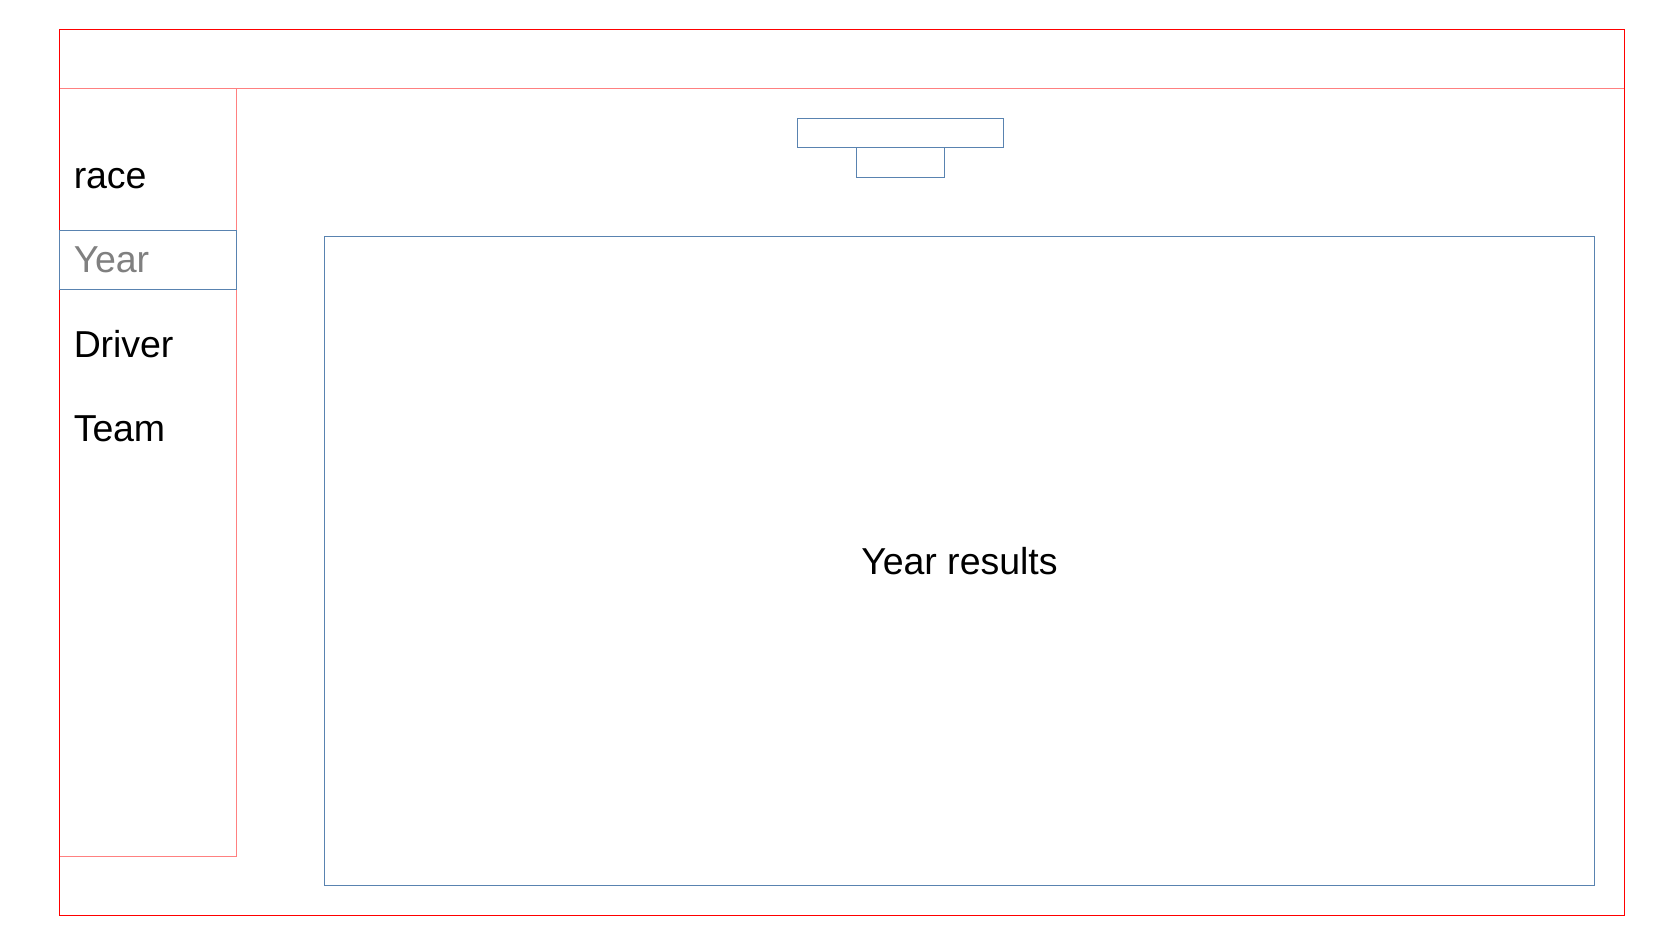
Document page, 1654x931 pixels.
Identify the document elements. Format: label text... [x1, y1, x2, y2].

text_box [59, 29, 1625, 916]
text_box race Year Driver Team [59, 147, 237, 230]
text_box Year results [324, 236, 1595, 886]
text_box race Year Driver Team [59, 290, 237, 541]
